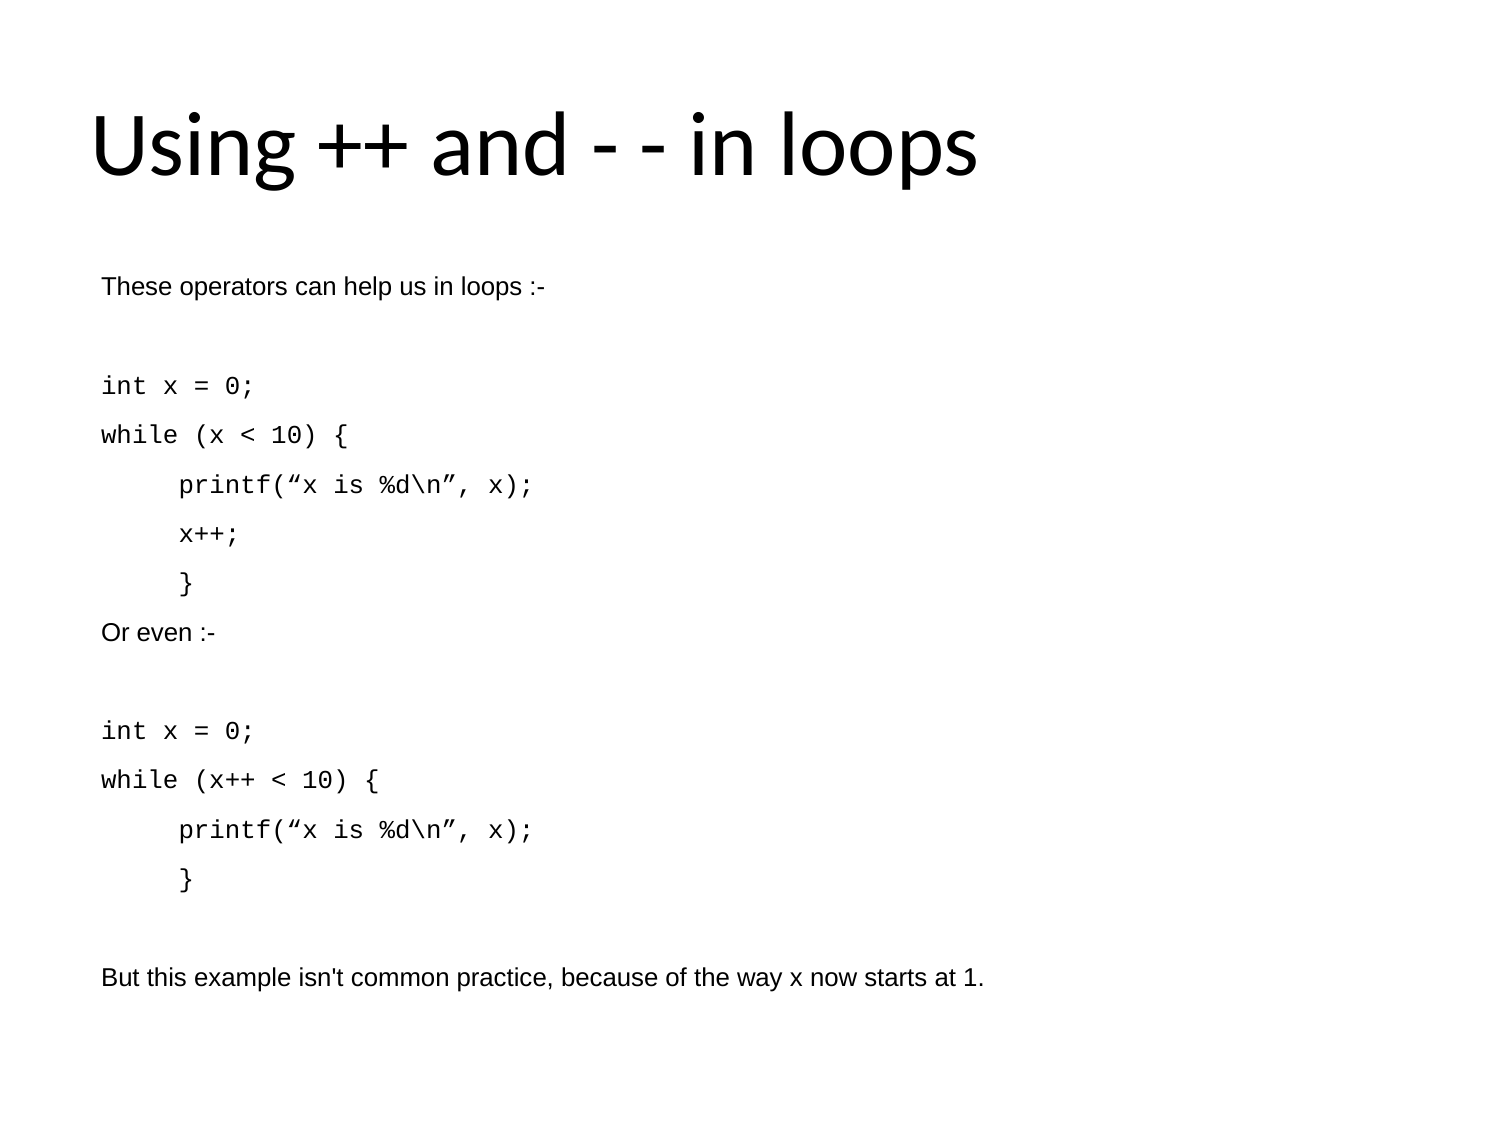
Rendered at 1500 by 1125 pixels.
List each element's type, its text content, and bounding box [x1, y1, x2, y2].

list These operators can help us in loops :- int x = 0; while (x < 10) { printf(“x is %d\n”, x); x++; } Or even :- int x = 0; while (x++ < 10) { printf(“x is %d\n”, x); } But this example isn't common practice, because of the way x now starts at 1. [75, 262, 1425, 1005]
title Using ++ and - - in loops [75, 45, 1425, 233]
